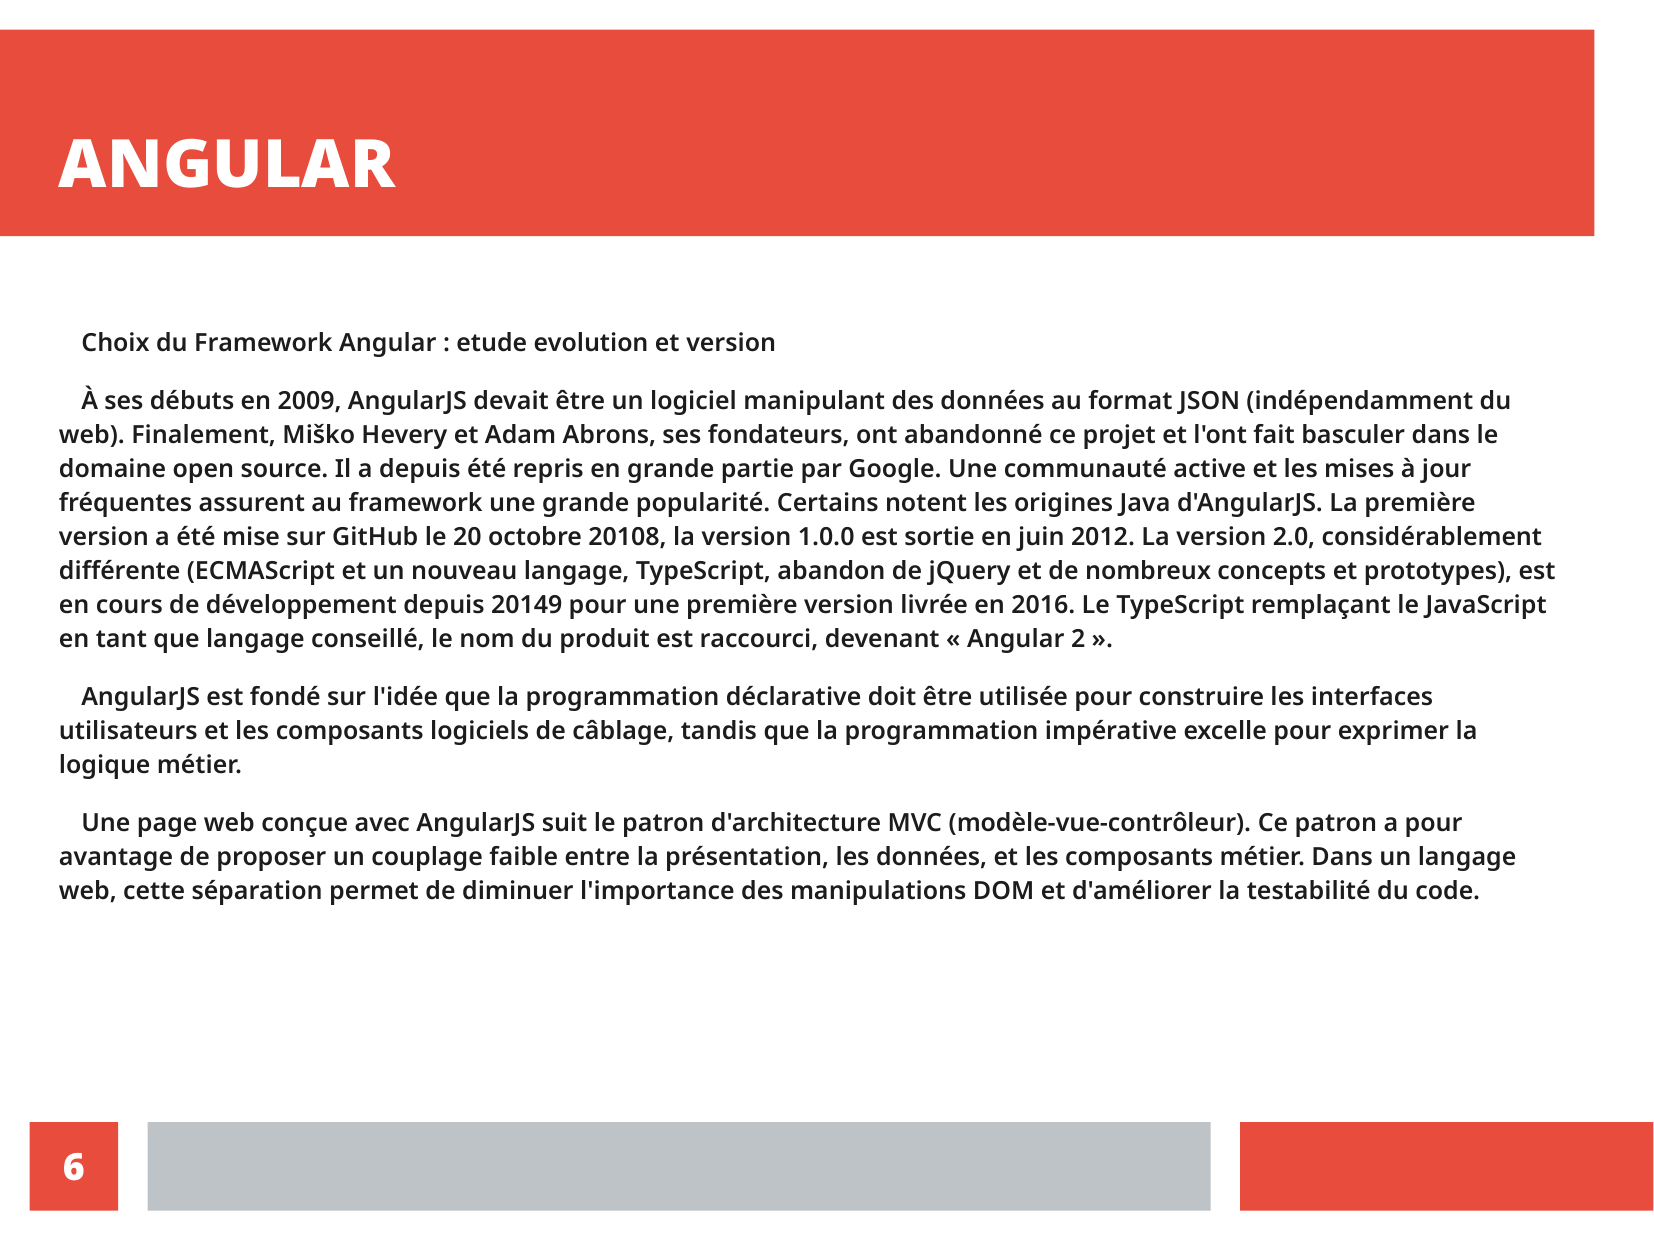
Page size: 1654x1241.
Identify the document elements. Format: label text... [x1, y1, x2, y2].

list Choix du Framework Angular : etude evolution et version À ses débuts en 2009, AngularJS devait être un logiciel manipulant des données au format JSON (indépendamment du web). Finalement, Miško Hevery et Adam Abrons, ses fondateurs, ont abandonné ce projet et l'ont fait basculer dans le domaine open source. Il a depuis été repris en grande partie par Google. Une communauté active et les mises à jour fréquentes assurent au framework une grande popularité. Certains notent les origines Java d'AngularJS. La première version a été mise sur GitHub le 20 octobre 20108, la version 1.0.0 est sortie en juin 2012. La version 2.0, considérablement différente (ECMAScript et un nouveau langage, TypeScript, abandon de jQuery et de nombreux concepts et prototypes), est en cours de développement depuis 20149 pour une première version livrée en 2016. Le TypeScript remplaçant le JavaScript en tant que langage conseillé, le nom du produit est raccourci, devenant « Angular 2 ». AngularJS est fondé sur l'idée que la programmation déclarative doit être utilisée pour construire les interfaces utilisateurs et les composants logiciels de câblage, tandis que la programmation impérative excelle pour exprimer la logique métier. Une page web conçue avec AngularJS suit le patron d'architecture MVC (modèle-vue-contrôleur). Ce patron a pour avantage de proposer un couplage faible entre la présentation, les données, et les composants métier. Dans un langage web, cette séparation permet de diminuer l'importance des manipulations DOM et d'améliorer la testabilité du code. [59, 324, 1565, 1093]
title ANGULAR [59, 59, 1595, 207]
